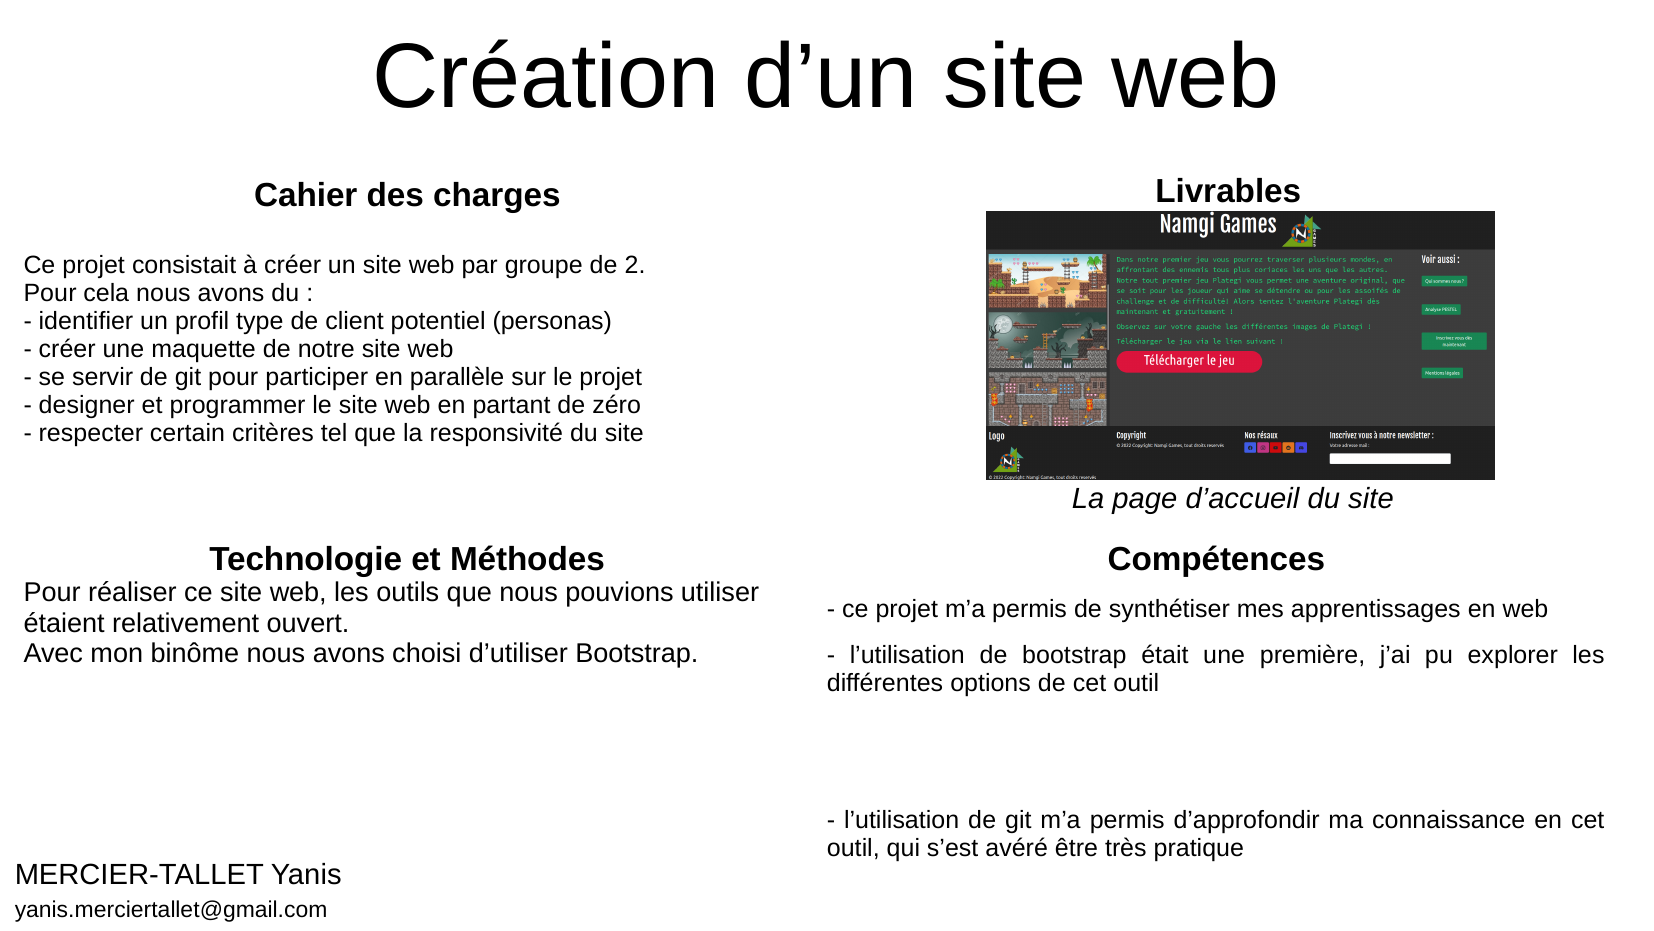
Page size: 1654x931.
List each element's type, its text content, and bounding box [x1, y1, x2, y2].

text_box MERCIER-TALLET Yanis [0, 850, 461, 889]
text_box Cahier des charges Ce projet consistait à créer un site web par groupe de 2. Pour cela nous avons du : - identifier un profil type de client potentiel (personas) - créer une maquette de notre site web - se servir de git pour participer en parallèle sur le projet - designer et programmer le site web en partant de zéro - respecter certain critères tel que la responsivité du site [23, 141, 792, 540]
text_box La page d’accueil du site [1057, 475, 1447, 556]
text_box Technologie et Méthodes Pour réaliser ce site web, les outils que nous pouvions utiliser étaient relativement ouvert. Avec mon binôme nous avons choisi d’utiliser Bootstrap. [23, 540, 792, 898]
text_box yanis.merciertallet@gmail.com [0, 889, 591, 931]
picture [986, 211, 1495, 480]
title Création d’un site web [82, 0, 1571, 154]
text_box Livrables [826, 165, 1630, 218]
text_box Compétences - ce projet m’a permis de synthétiser mes apprentissages en web - l’utilisation de bootstrap était une première, j’ai pu explorer les différentes options de cet outil - l’utilisation de git m’a permis d’approfondir ma connaissance en cet outil, qui s’est avéré être très pratique [826, 540, 1607, 910]
